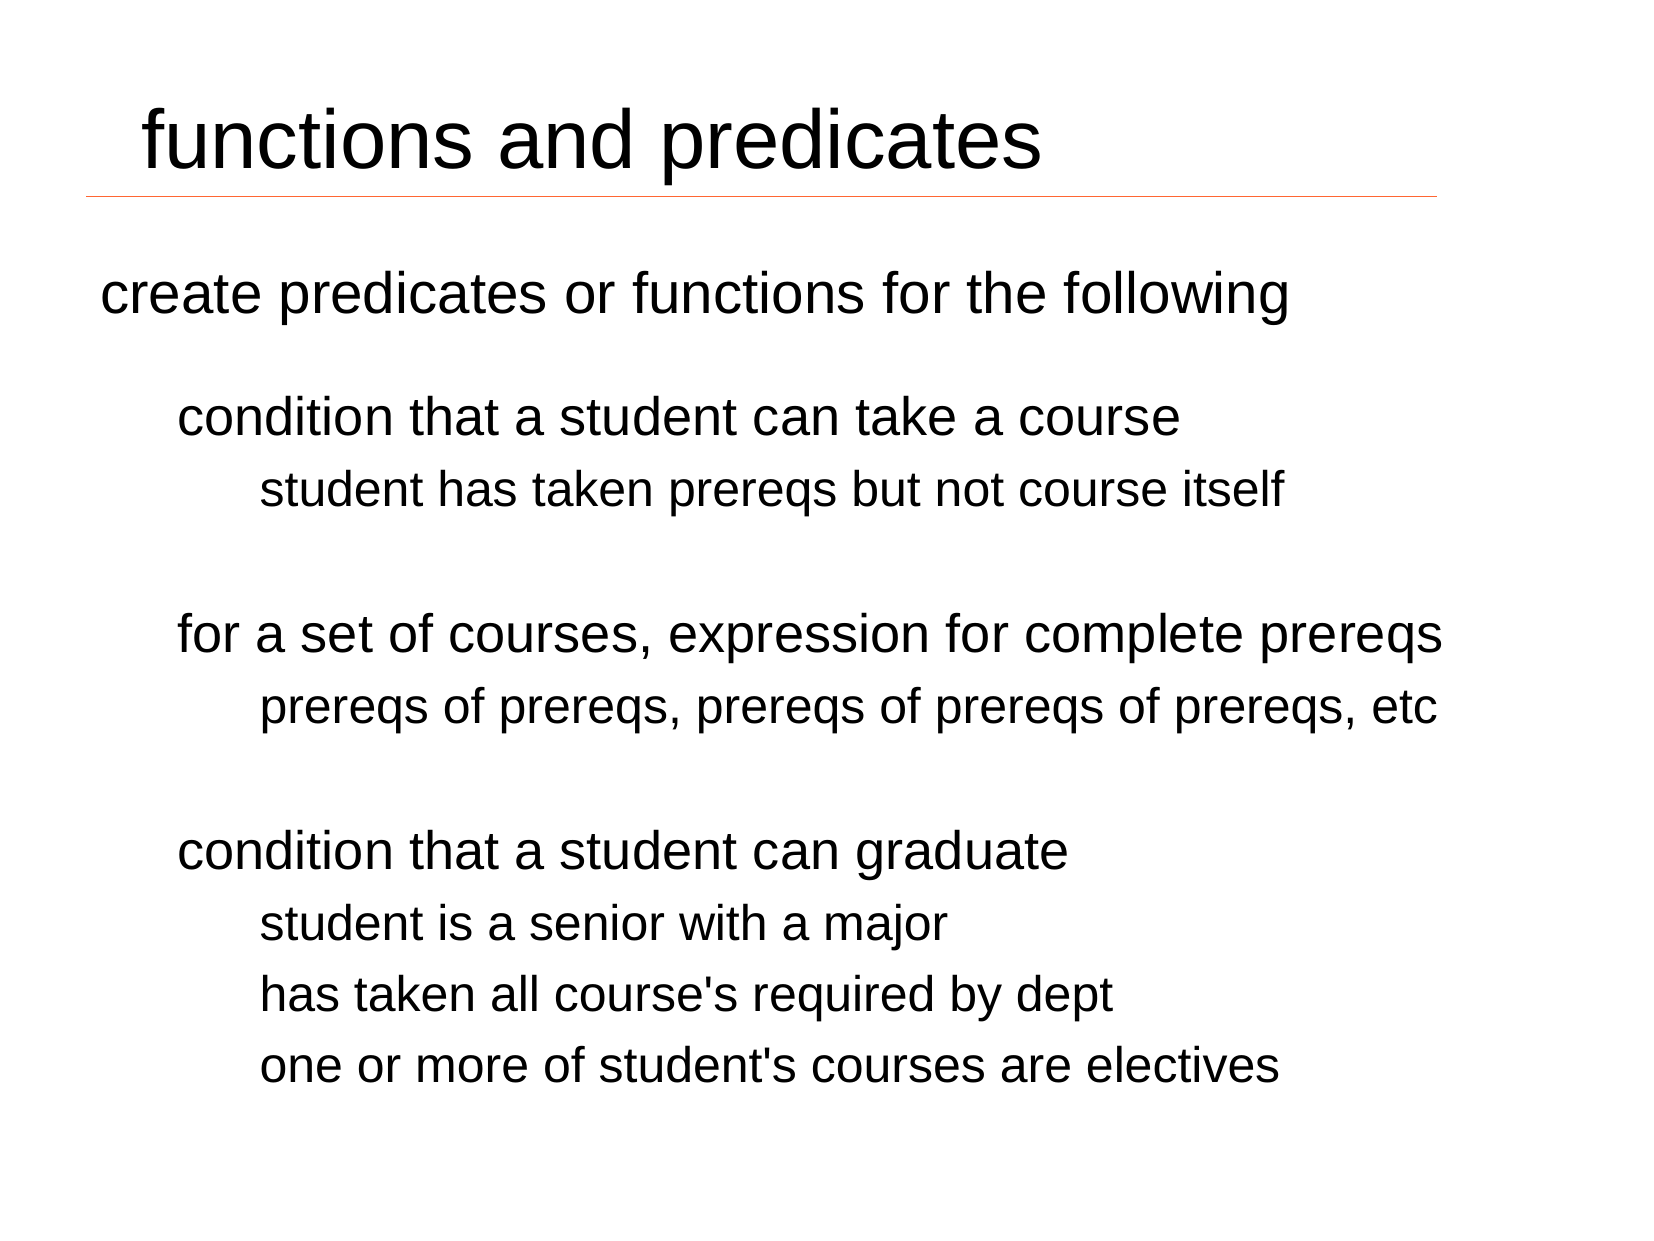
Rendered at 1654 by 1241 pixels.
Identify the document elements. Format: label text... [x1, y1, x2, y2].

title functions and predicates [141, 86, 1604, 193]
list create predicates or functions for the following condition that a student can take a course student has taken prereqs but not course itself for a set of courses, expression for complete prereqs prereqs of prereqs, prereqs of prereqs of prereqs, etc condition that a student can graduate student is a senior with a major has taken all course's required by dept one or more of student's courses are electives [82, 261, 1571, 1165]
